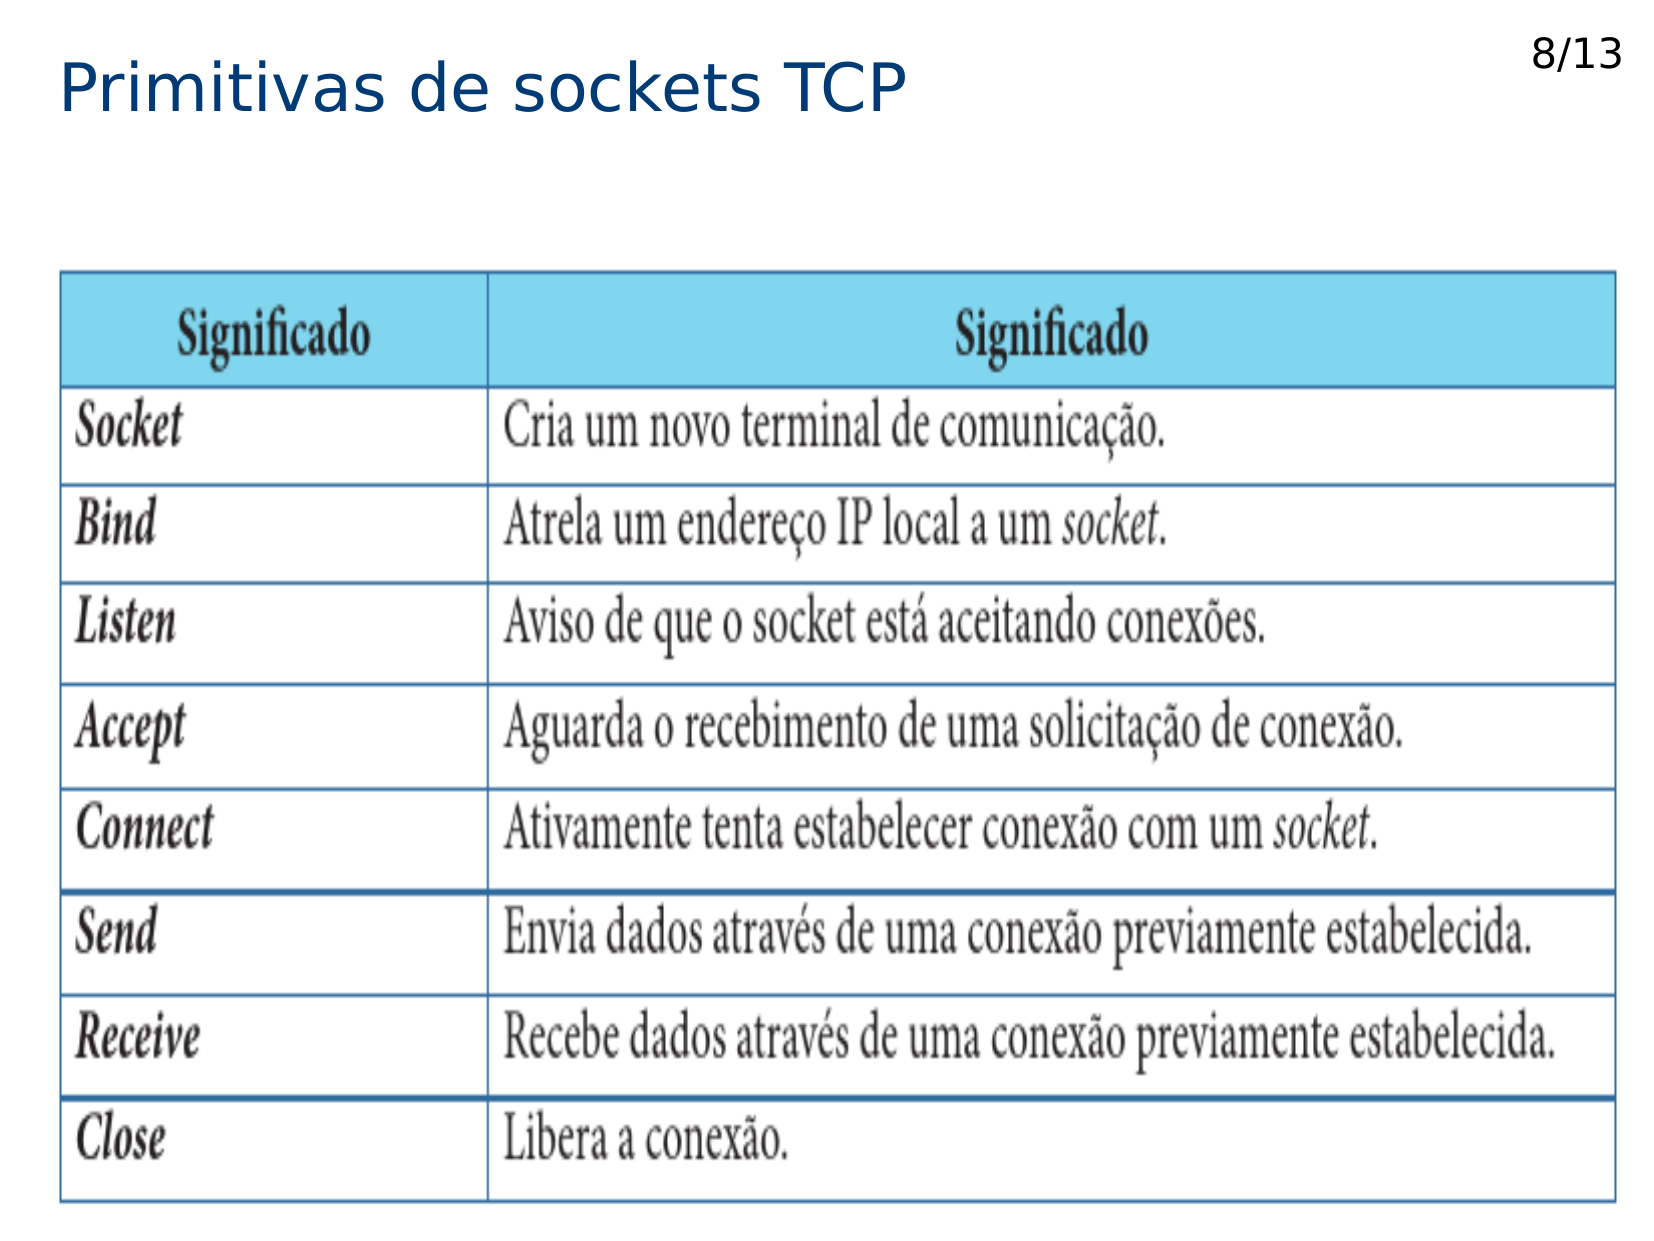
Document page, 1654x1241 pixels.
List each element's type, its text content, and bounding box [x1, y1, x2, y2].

title Primitivas de sockets TCP [59, 29, 1506, 148]
picture [52, 265, 1625, 1211]
